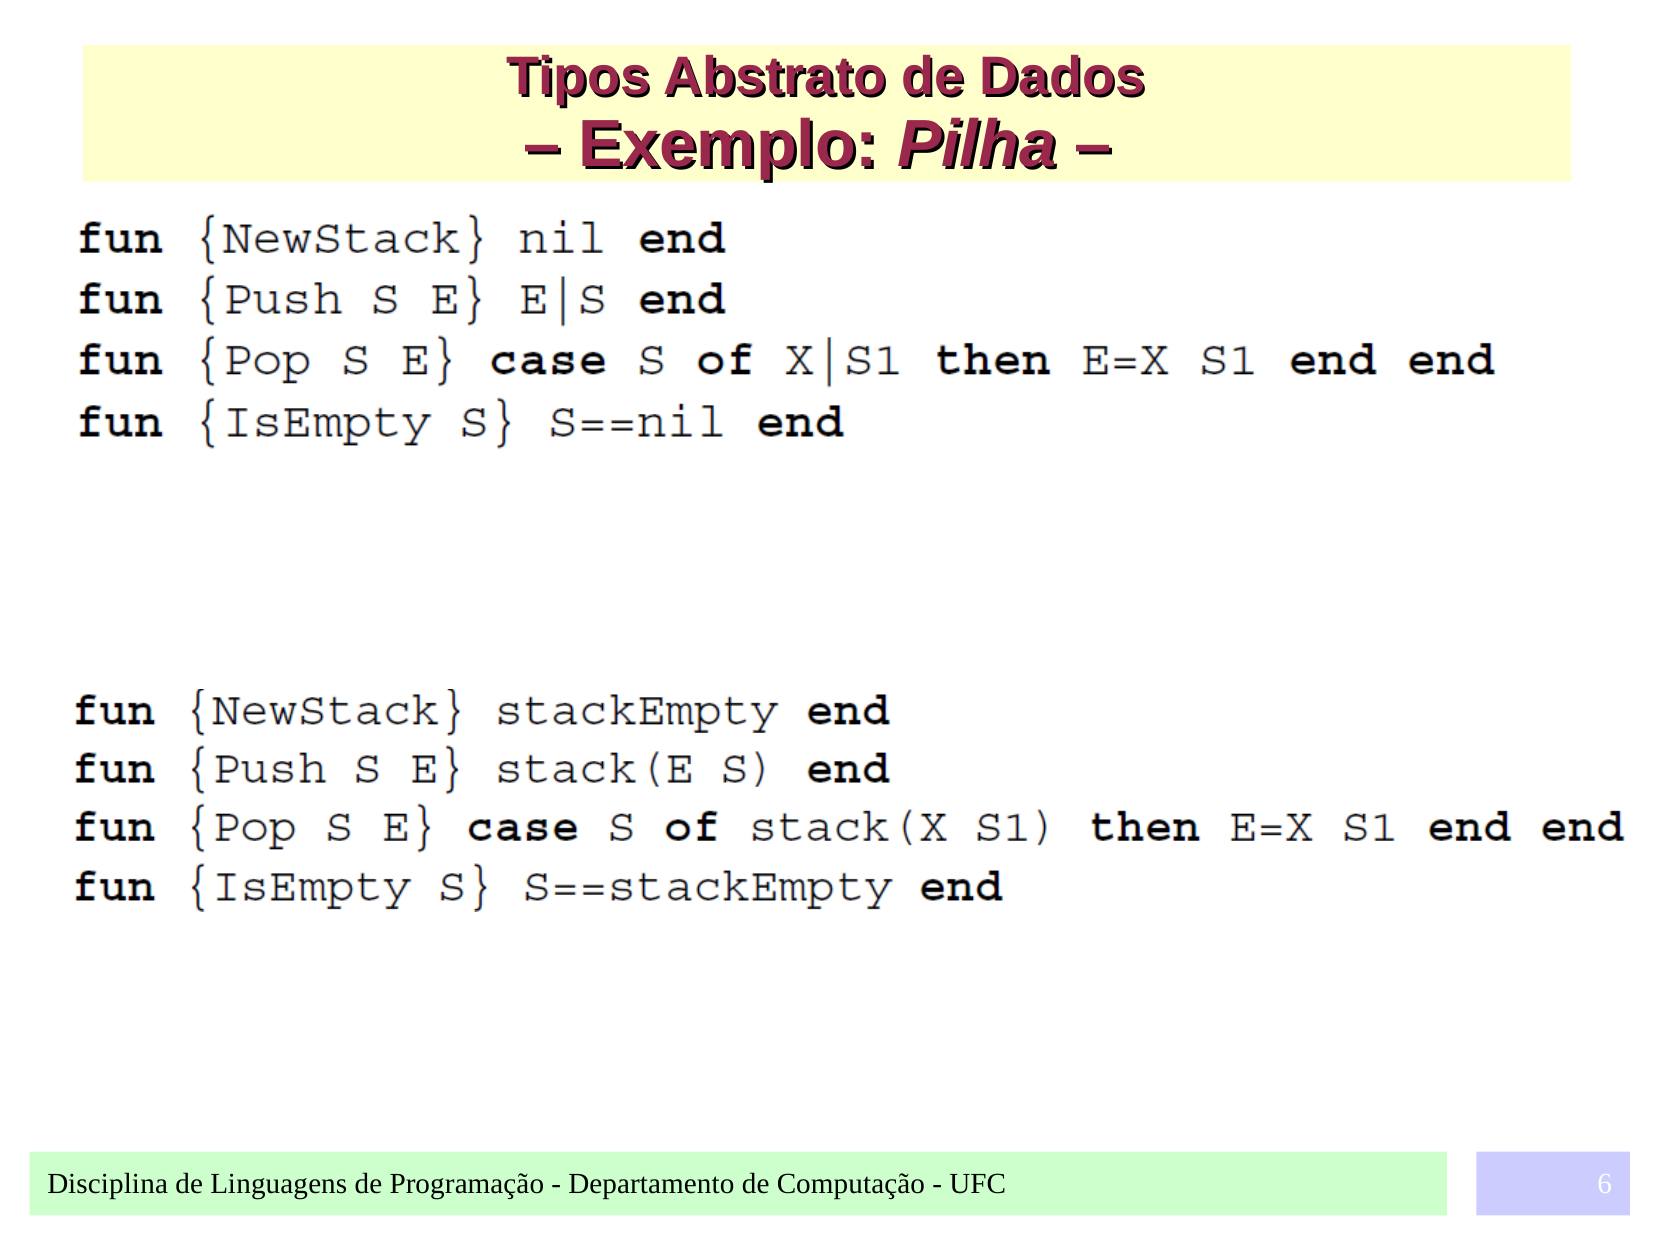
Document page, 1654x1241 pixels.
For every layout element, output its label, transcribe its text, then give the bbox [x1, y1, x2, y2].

title Tipos Abstrato de Dados – Exemplo: Pilha – [82, 44, 1571, 182]
picture [64, 689, 1630, 912]
picture [69, 213, 1504, 454]
